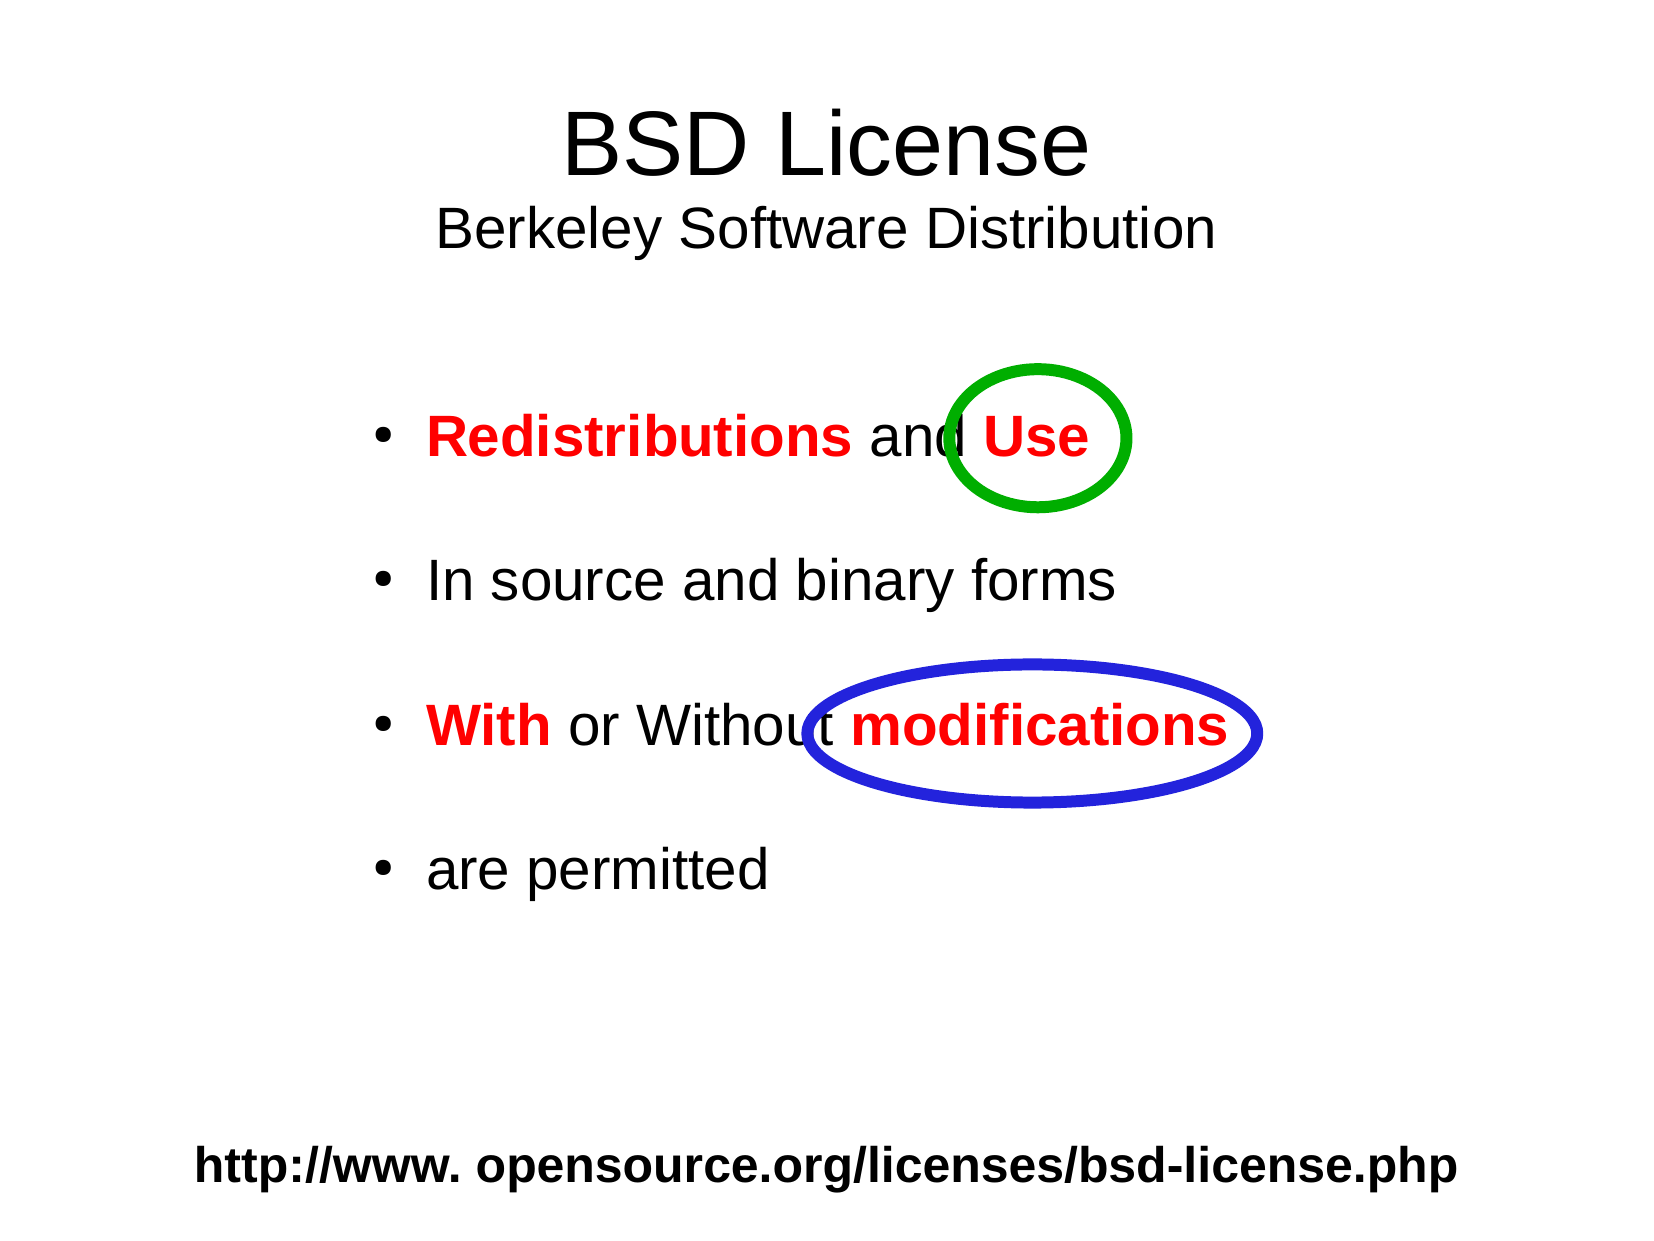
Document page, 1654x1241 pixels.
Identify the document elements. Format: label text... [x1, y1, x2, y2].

list Redistributions and Use In source and binary forms With or Without modifications are permitted [956, 395, 1120, 501]
title BSD License Berkeley Software Distribution [82, 73, 1571, 280]
text_box http://www. opensource.org/licenses/bsd-license.php [41, 1129, 1613, 1202]
list Redistributions and Use In source and binary forms With or Without modifications are permitted [340, 395, 1287, 976]
